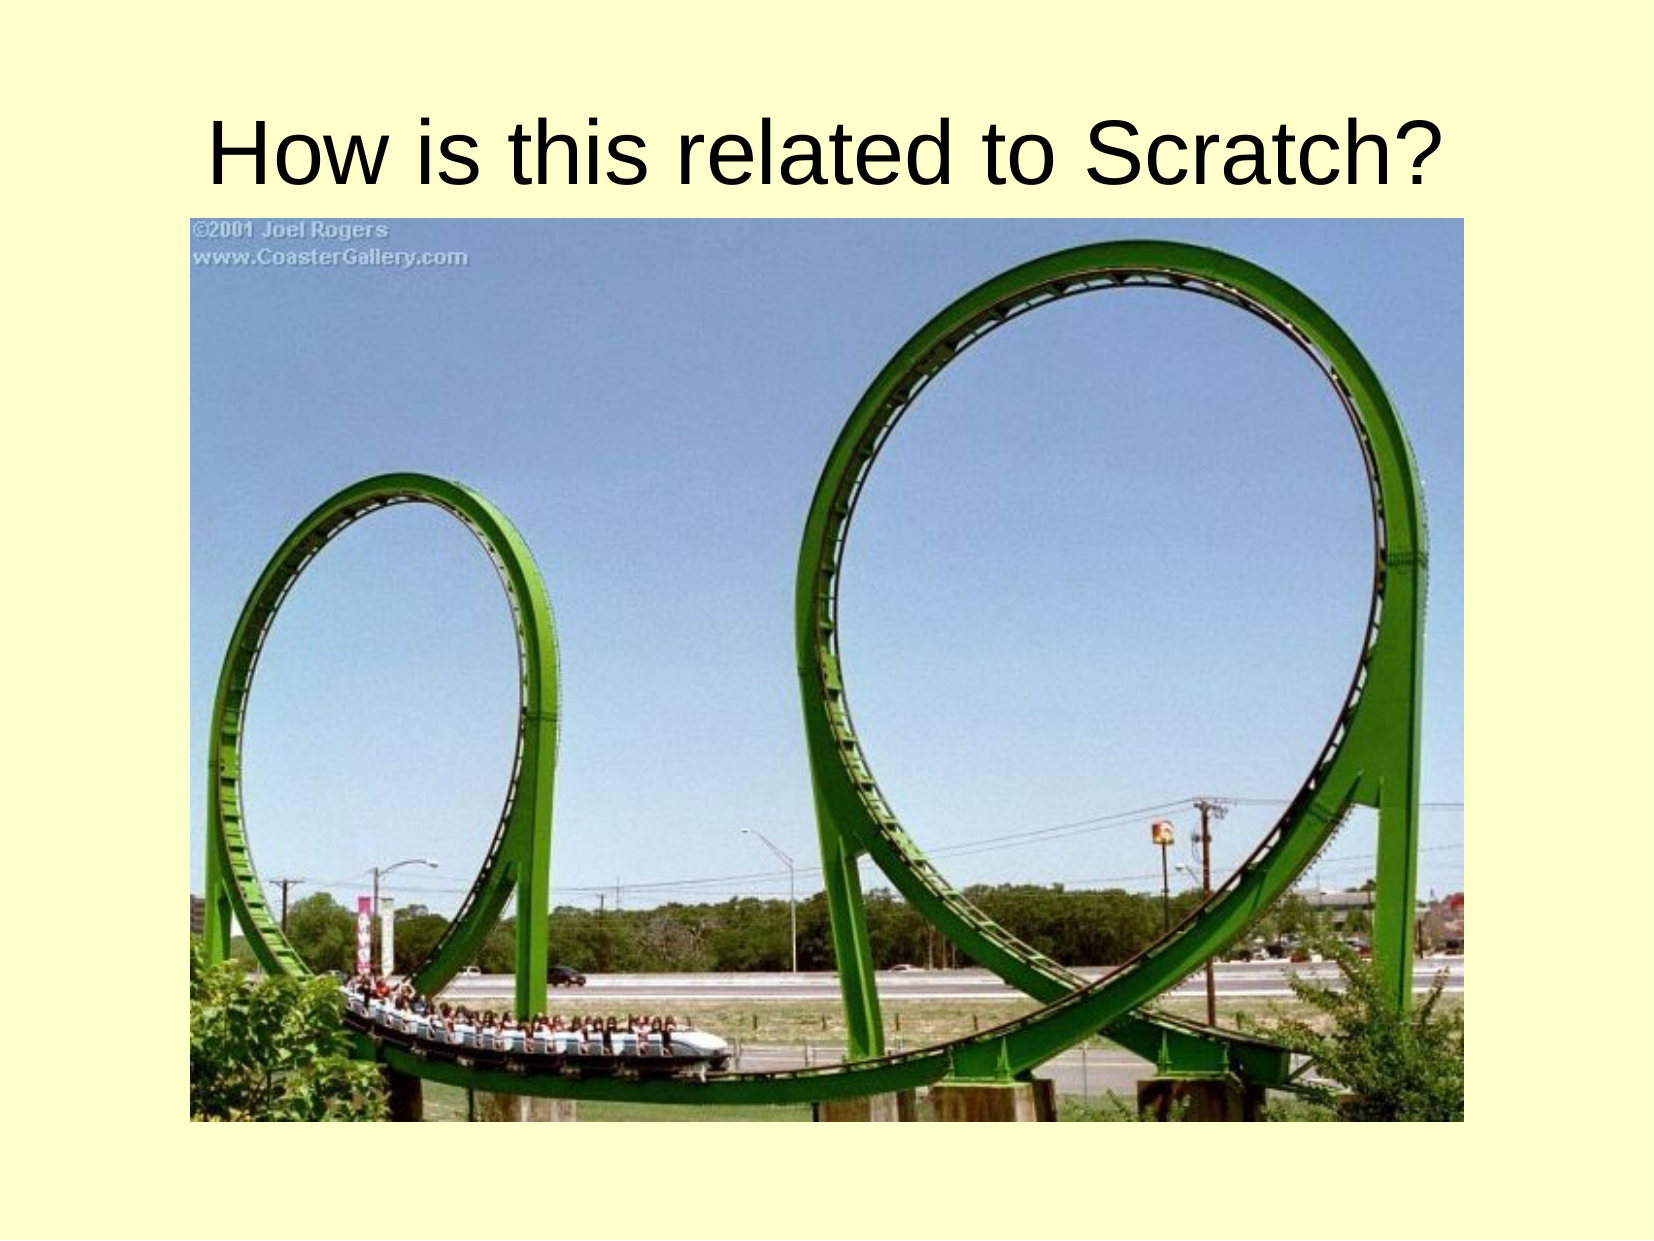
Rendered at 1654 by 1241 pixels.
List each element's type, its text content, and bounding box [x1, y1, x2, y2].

title How is this related to Scratch? [82, 49, 1571, 257]
picture [190, 218, 1464, 1123]
